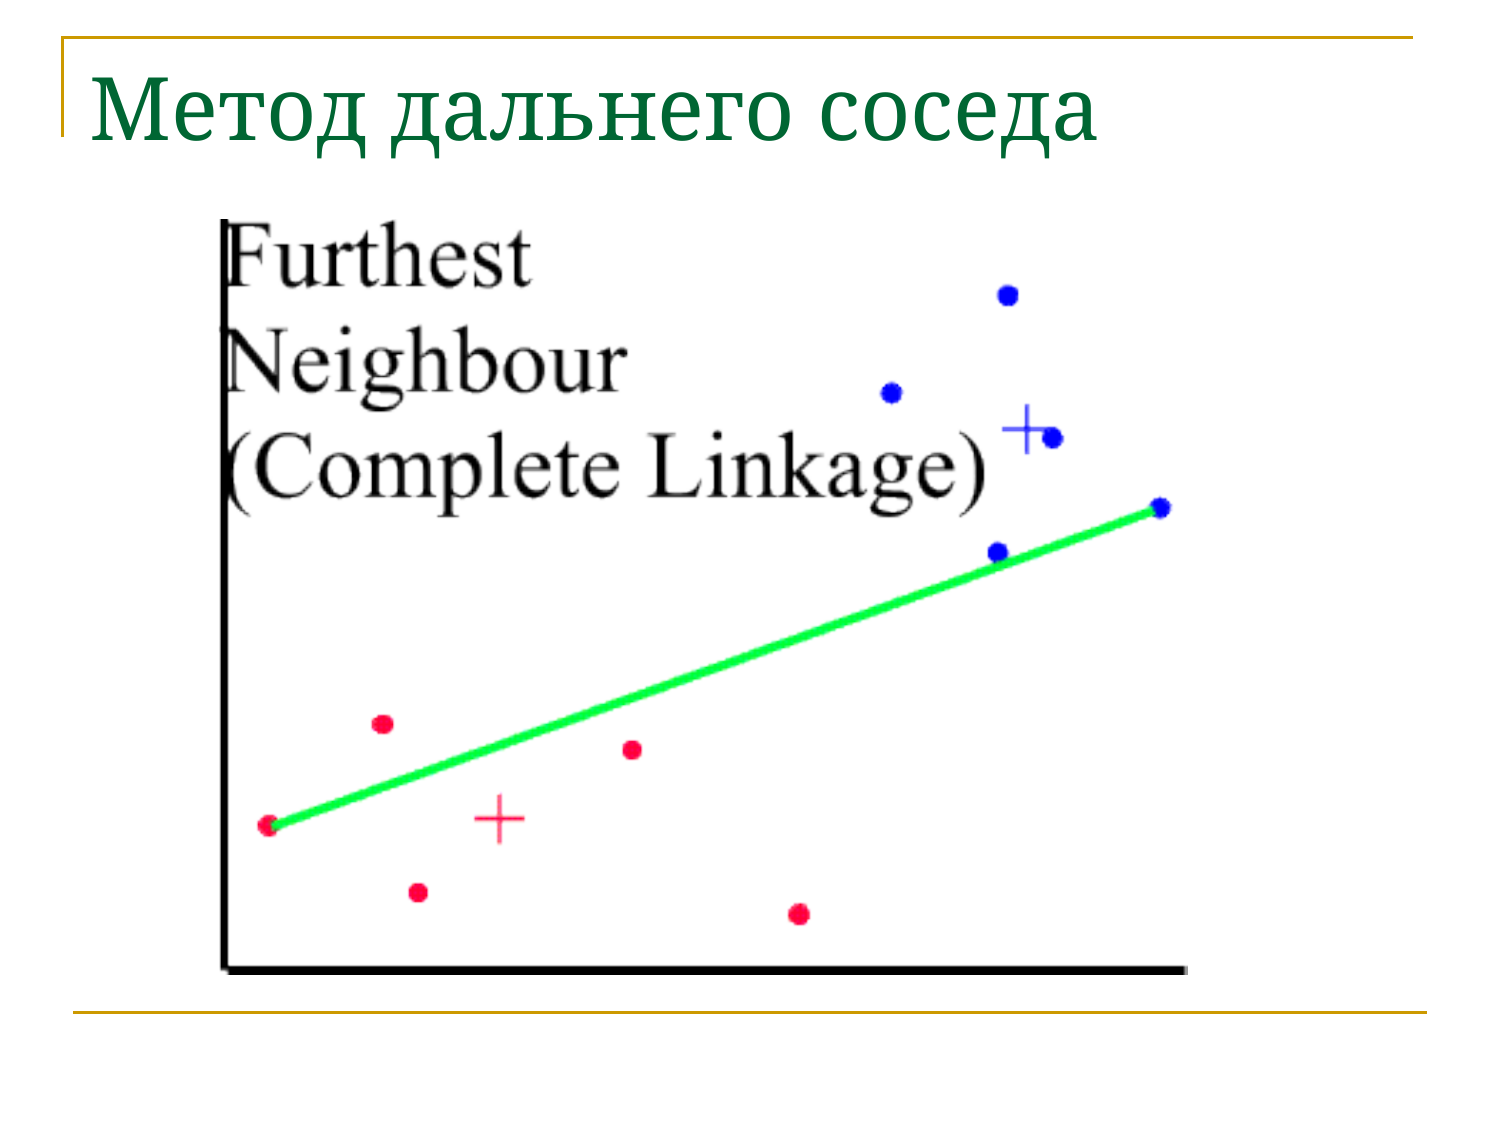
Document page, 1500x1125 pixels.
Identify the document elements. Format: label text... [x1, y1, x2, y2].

title Метод дальнего соседа [75, 45, 1426, 233]
picture [218, 219, 1188, 975]
